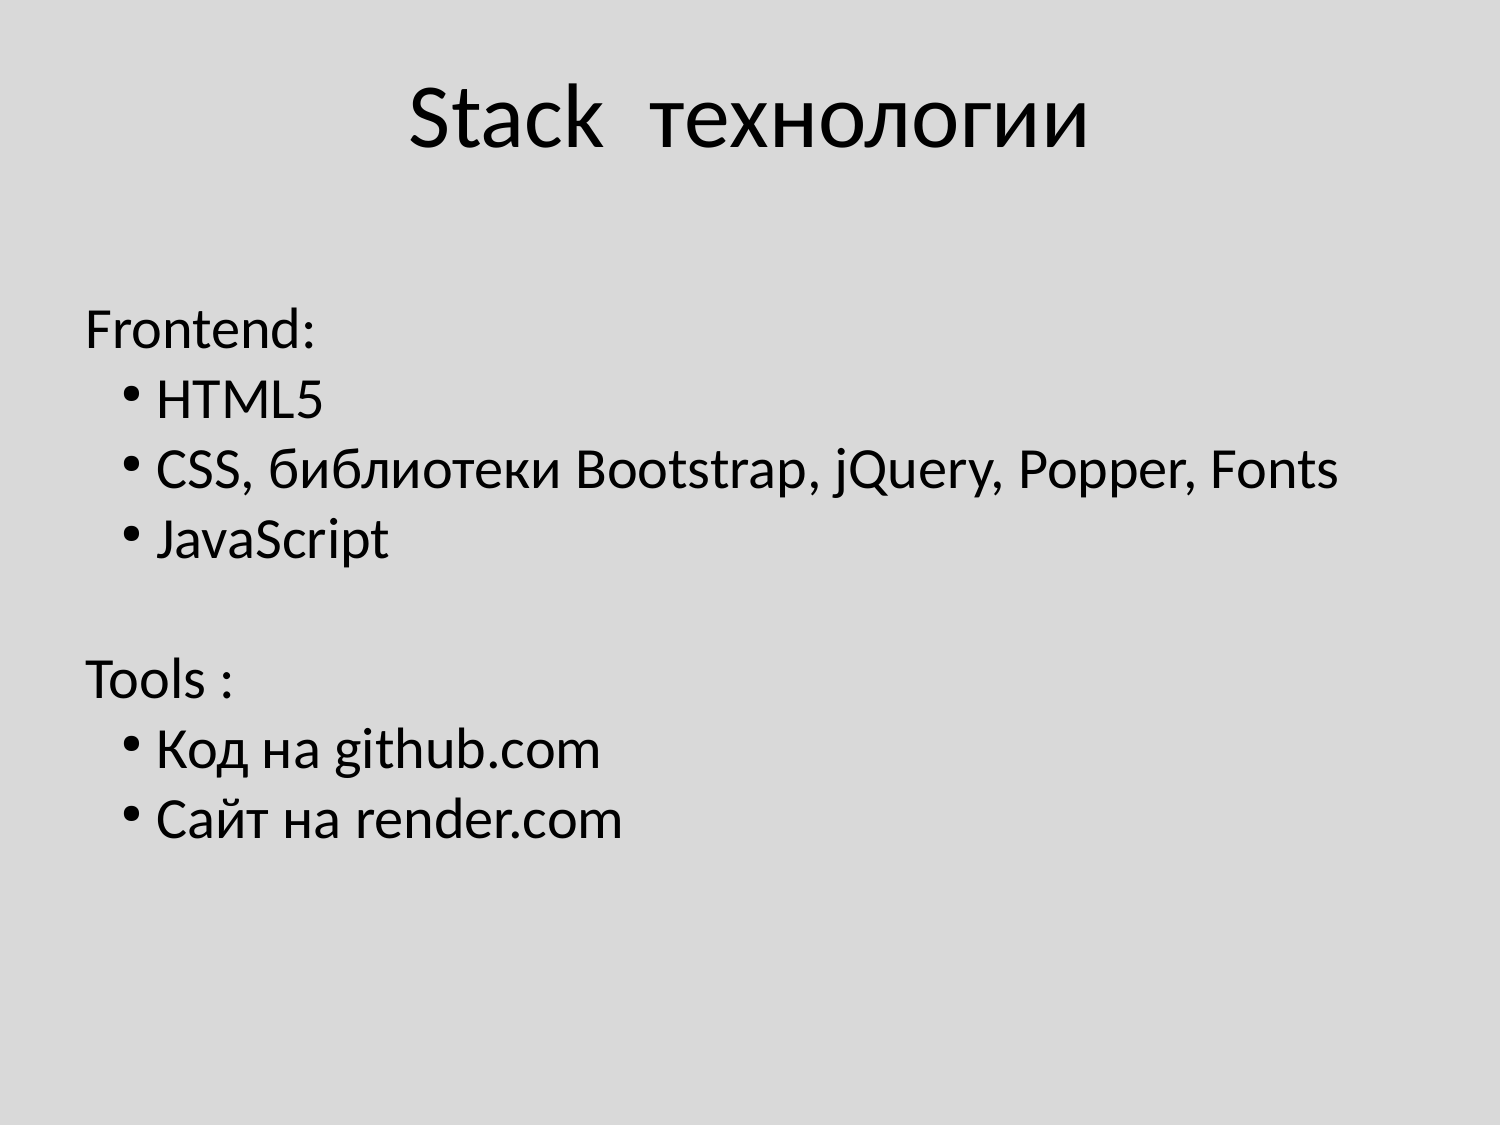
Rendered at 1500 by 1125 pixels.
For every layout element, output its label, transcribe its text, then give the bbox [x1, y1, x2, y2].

title Stack технологии [75, 48, 1425, 237]
text_box Frontend: HTML5 CSS, библиотеки Bootstrap, jQuery, Popper, Fonts JavaScript Tools : Код на github.com Сайт на render.com [70, 212, 1406, 938]
